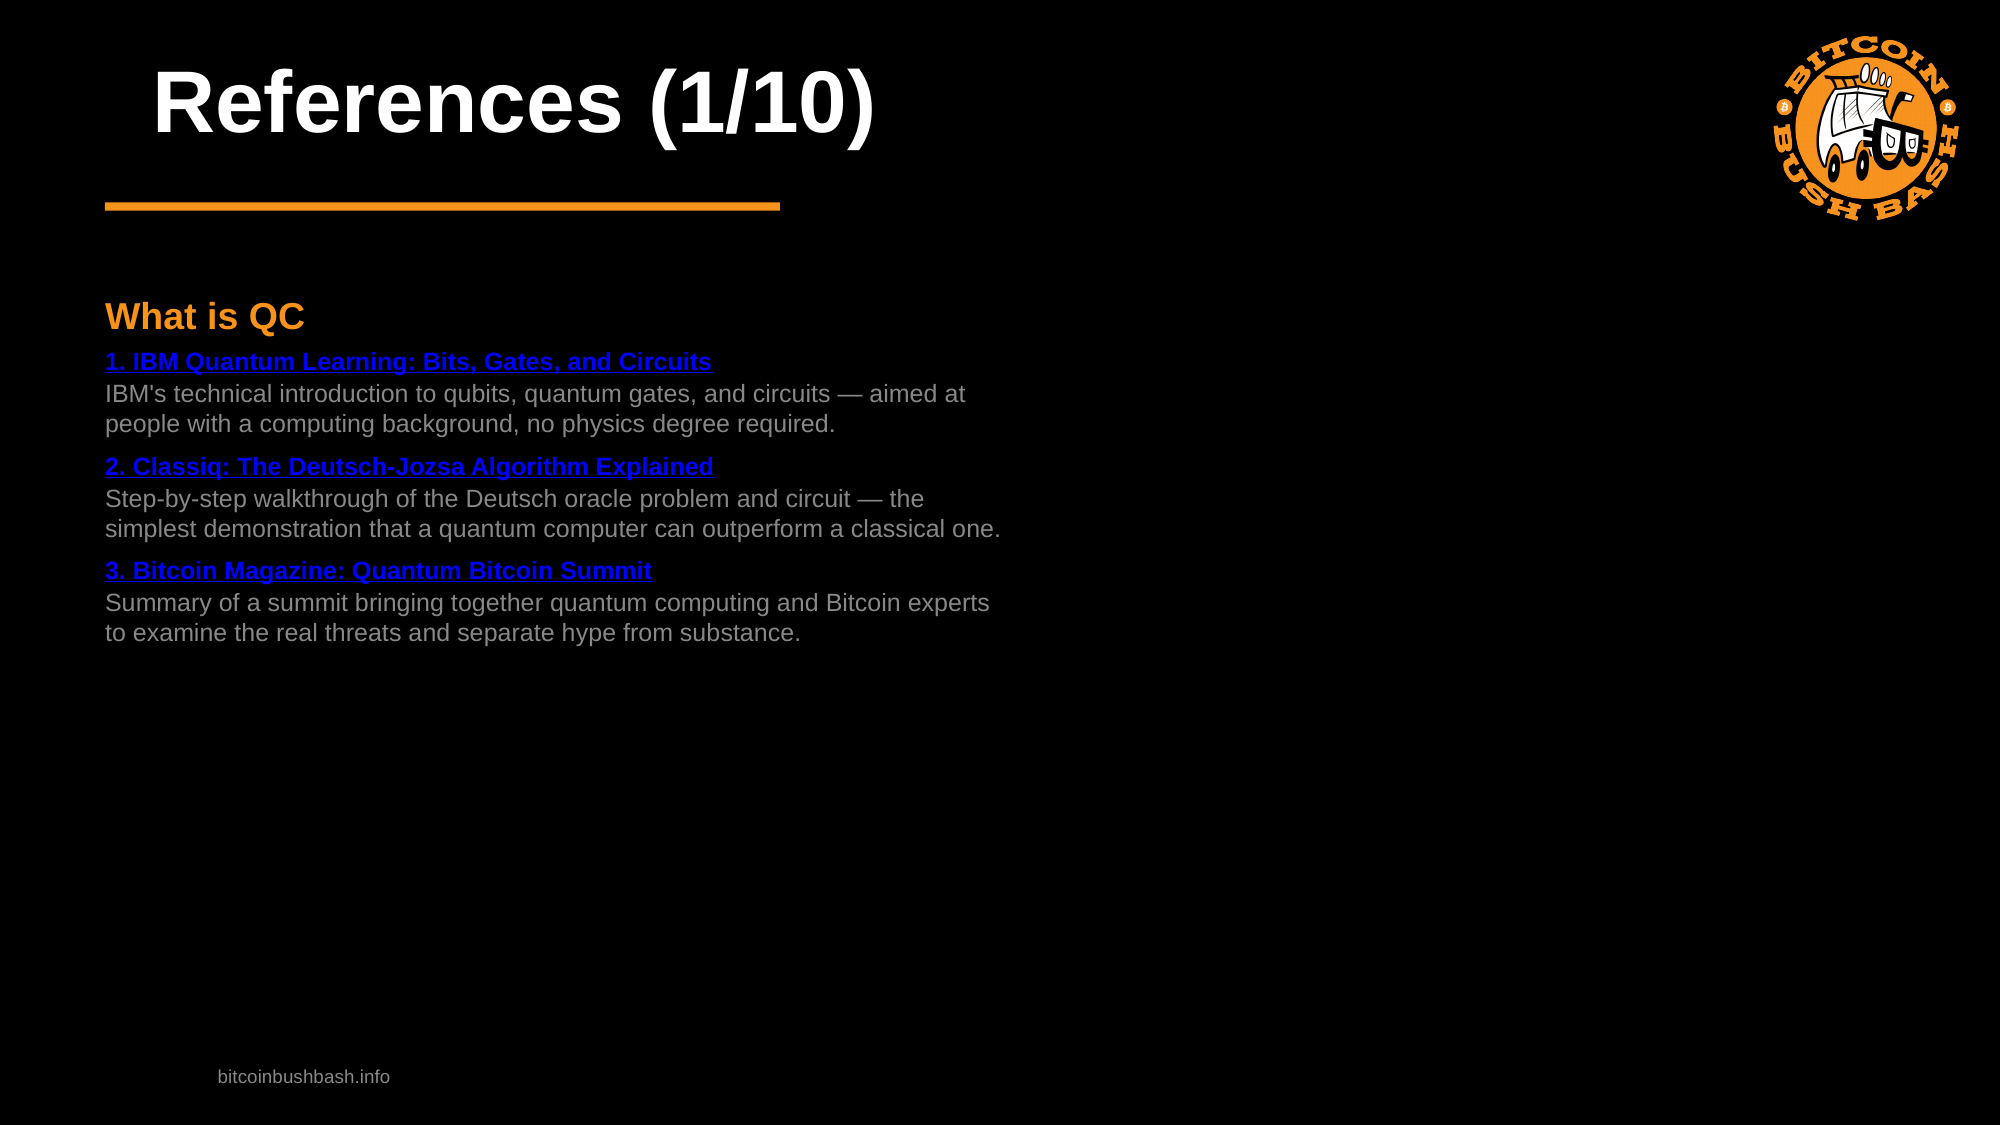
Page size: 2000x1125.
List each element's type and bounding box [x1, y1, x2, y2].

text_box [0, 0, 2000, 1125]
picture [1755, 17, 1977, 240]
